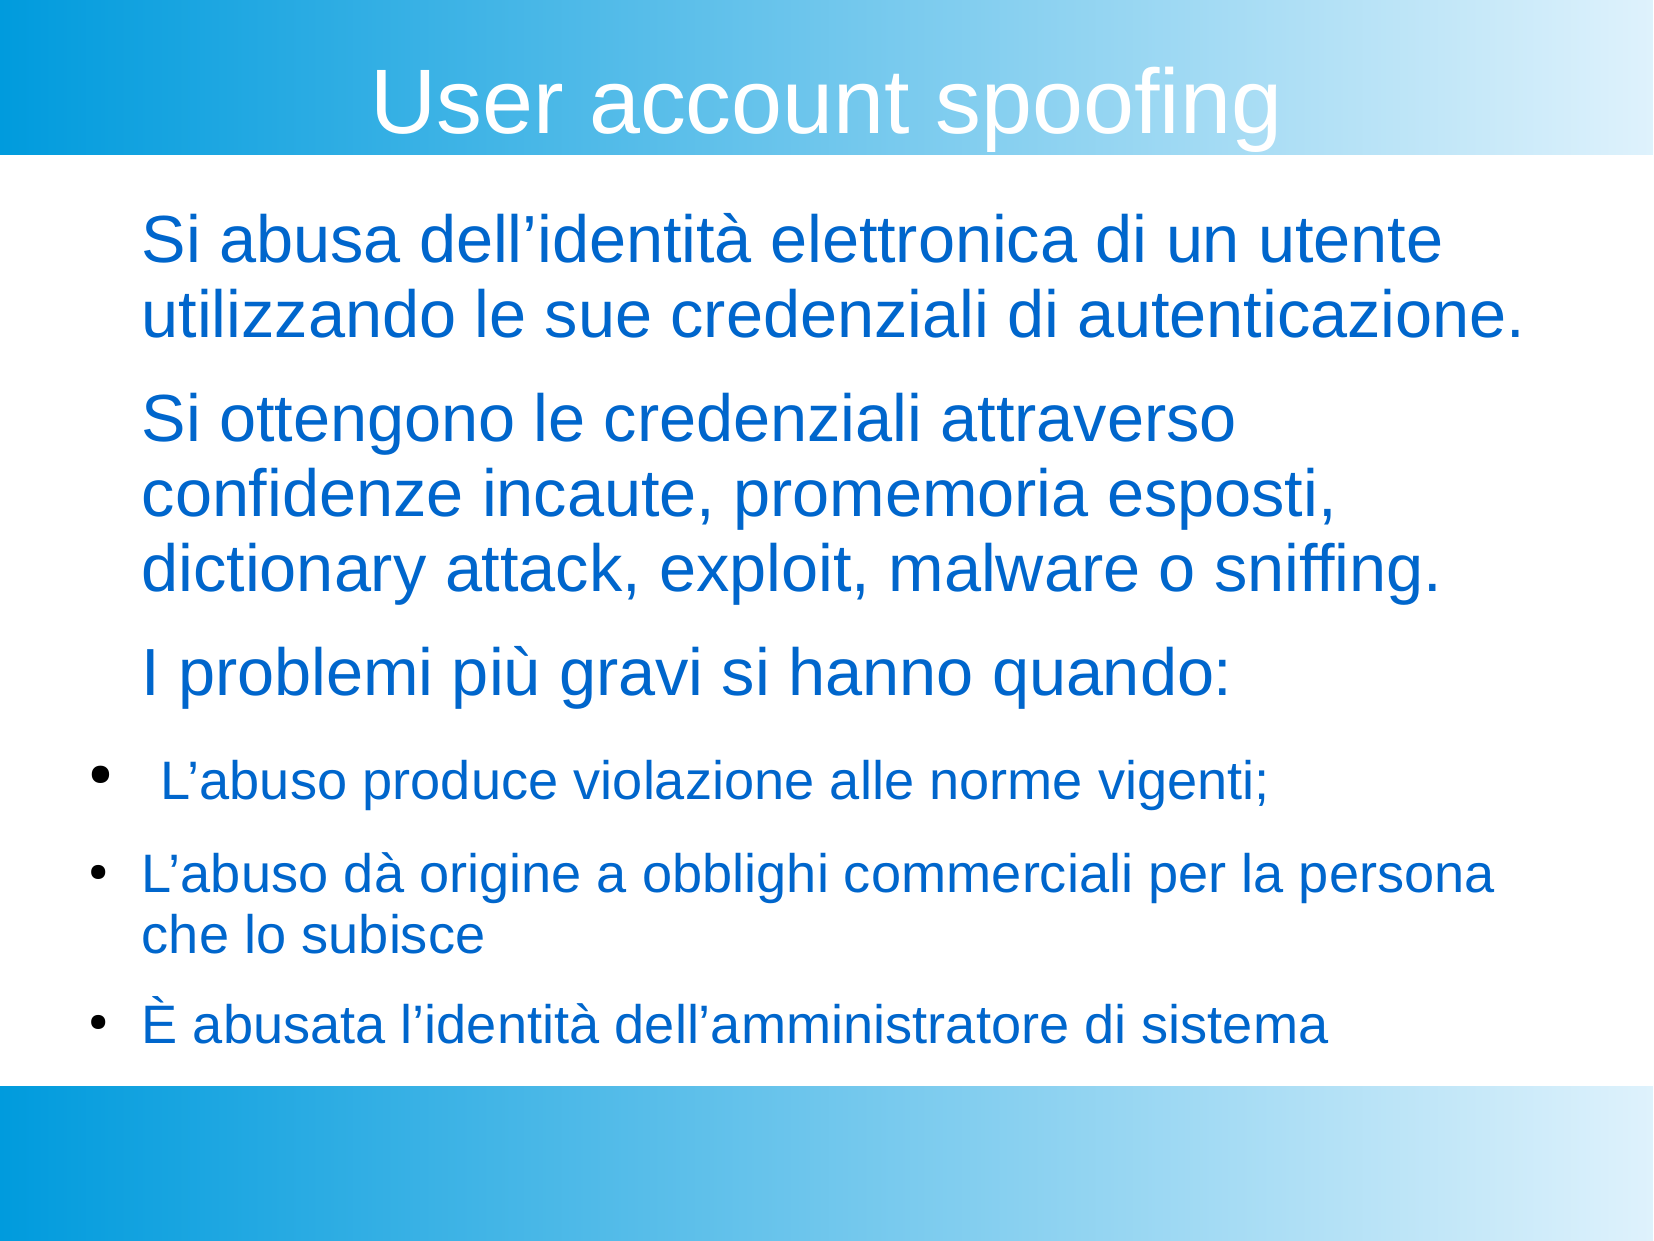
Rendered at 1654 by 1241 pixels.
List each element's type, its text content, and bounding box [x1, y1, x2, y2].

title User account spoofing [82, 49, 1571, 155]
list Si abusa dell’identità elettronica di un utente utilizzando le sue credenziali di autenticazione. Si ottengono le credenziali attraverso confidenze incaute, promemoria esposti, dictionary attack, exploit, malware o sniffing. I problemi più gravi si hanno quando: L’abuso produce violazione alle norme vigenti; L’abuso dà origine a obblighi commerciali per la persona che lo subisce È abusata l’identità dell’amministratore di sistema [70, 202, 1559, 922]
